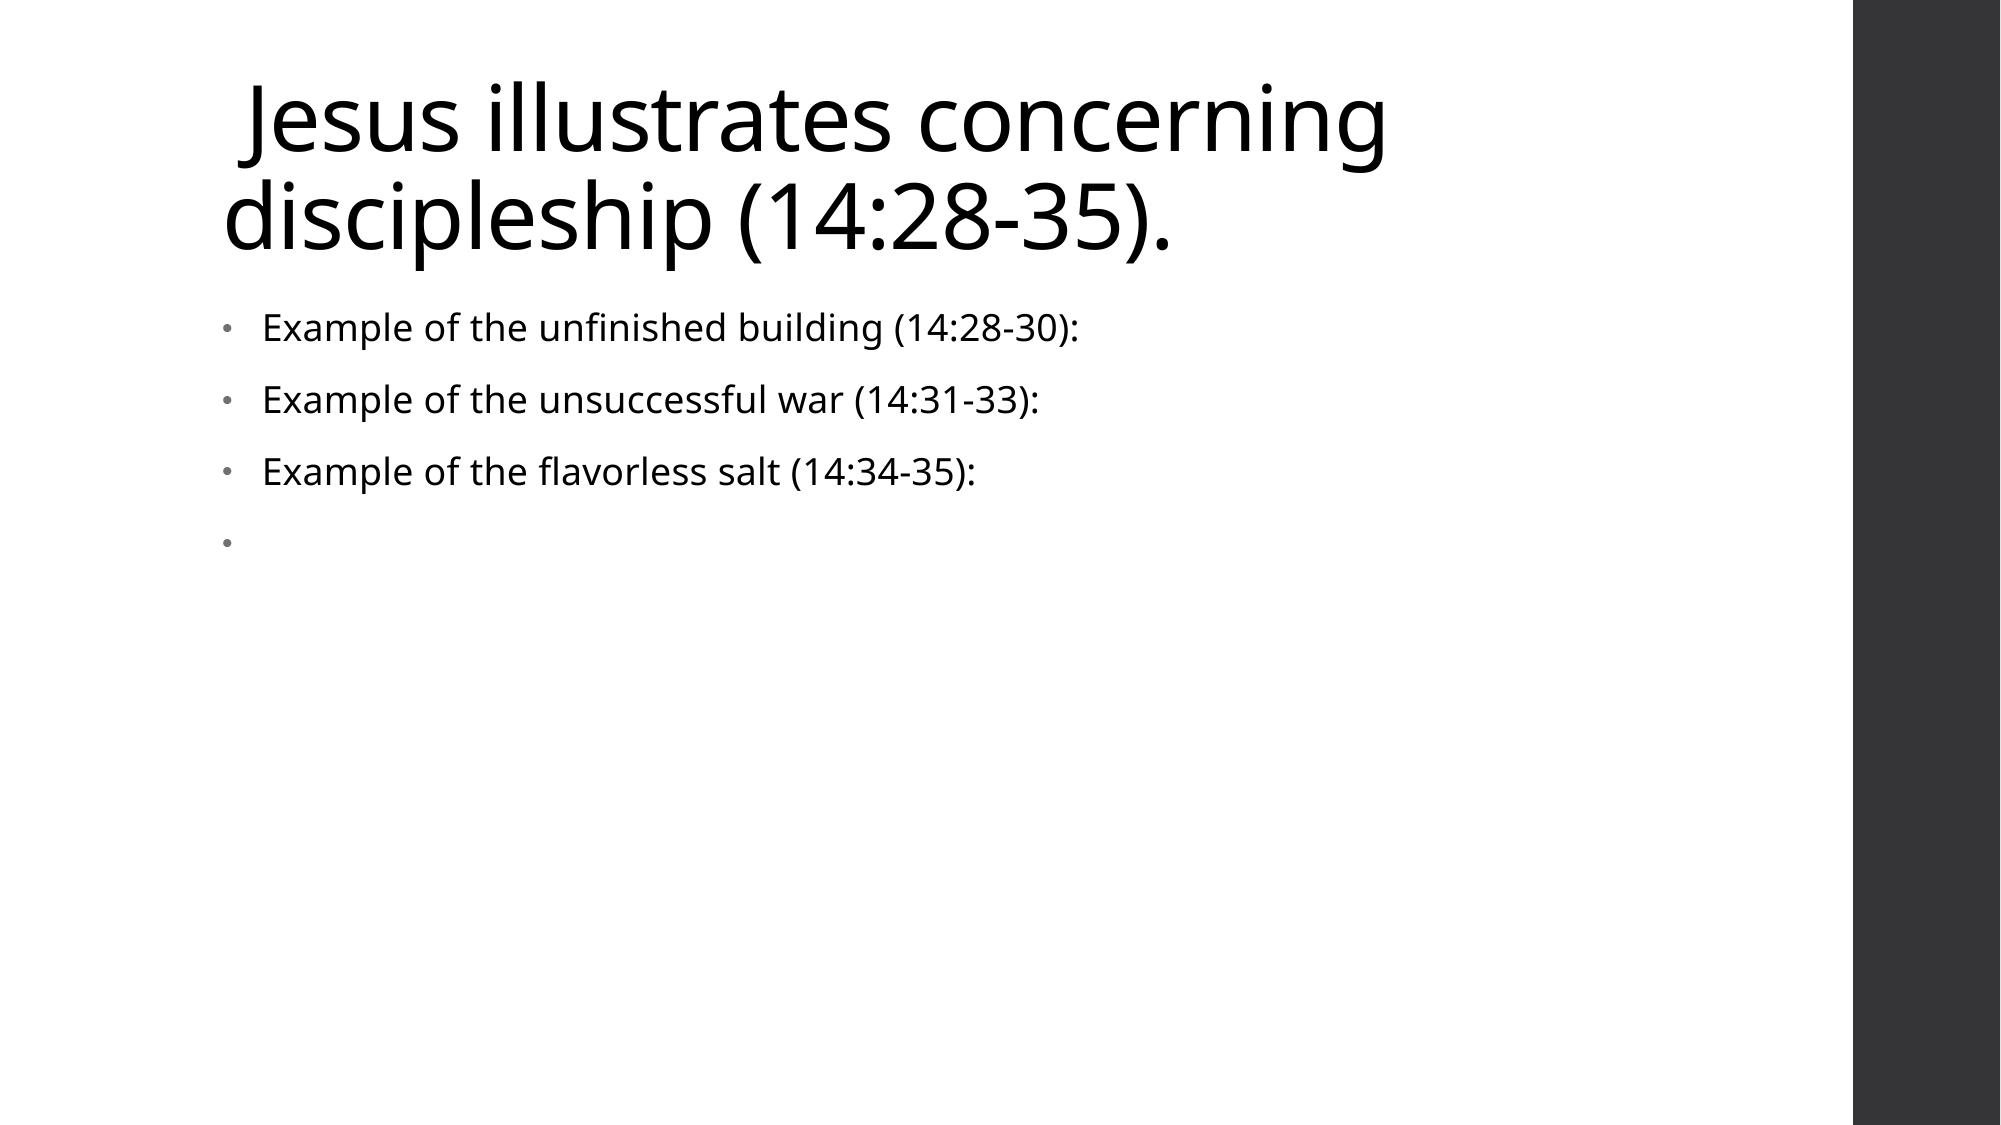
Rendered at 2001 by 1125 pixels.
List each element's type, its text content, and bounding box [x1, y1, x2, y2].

title Jesus illustrates concerning discipleship (14:28-35). [206, 60, 1797, 278]
list Example of the unfinished building (14:28-30): Example of the unsuccessful war (14:31-33): Example of the flavorless salt (14:34-35): [206, 299, 1617, 1014]
